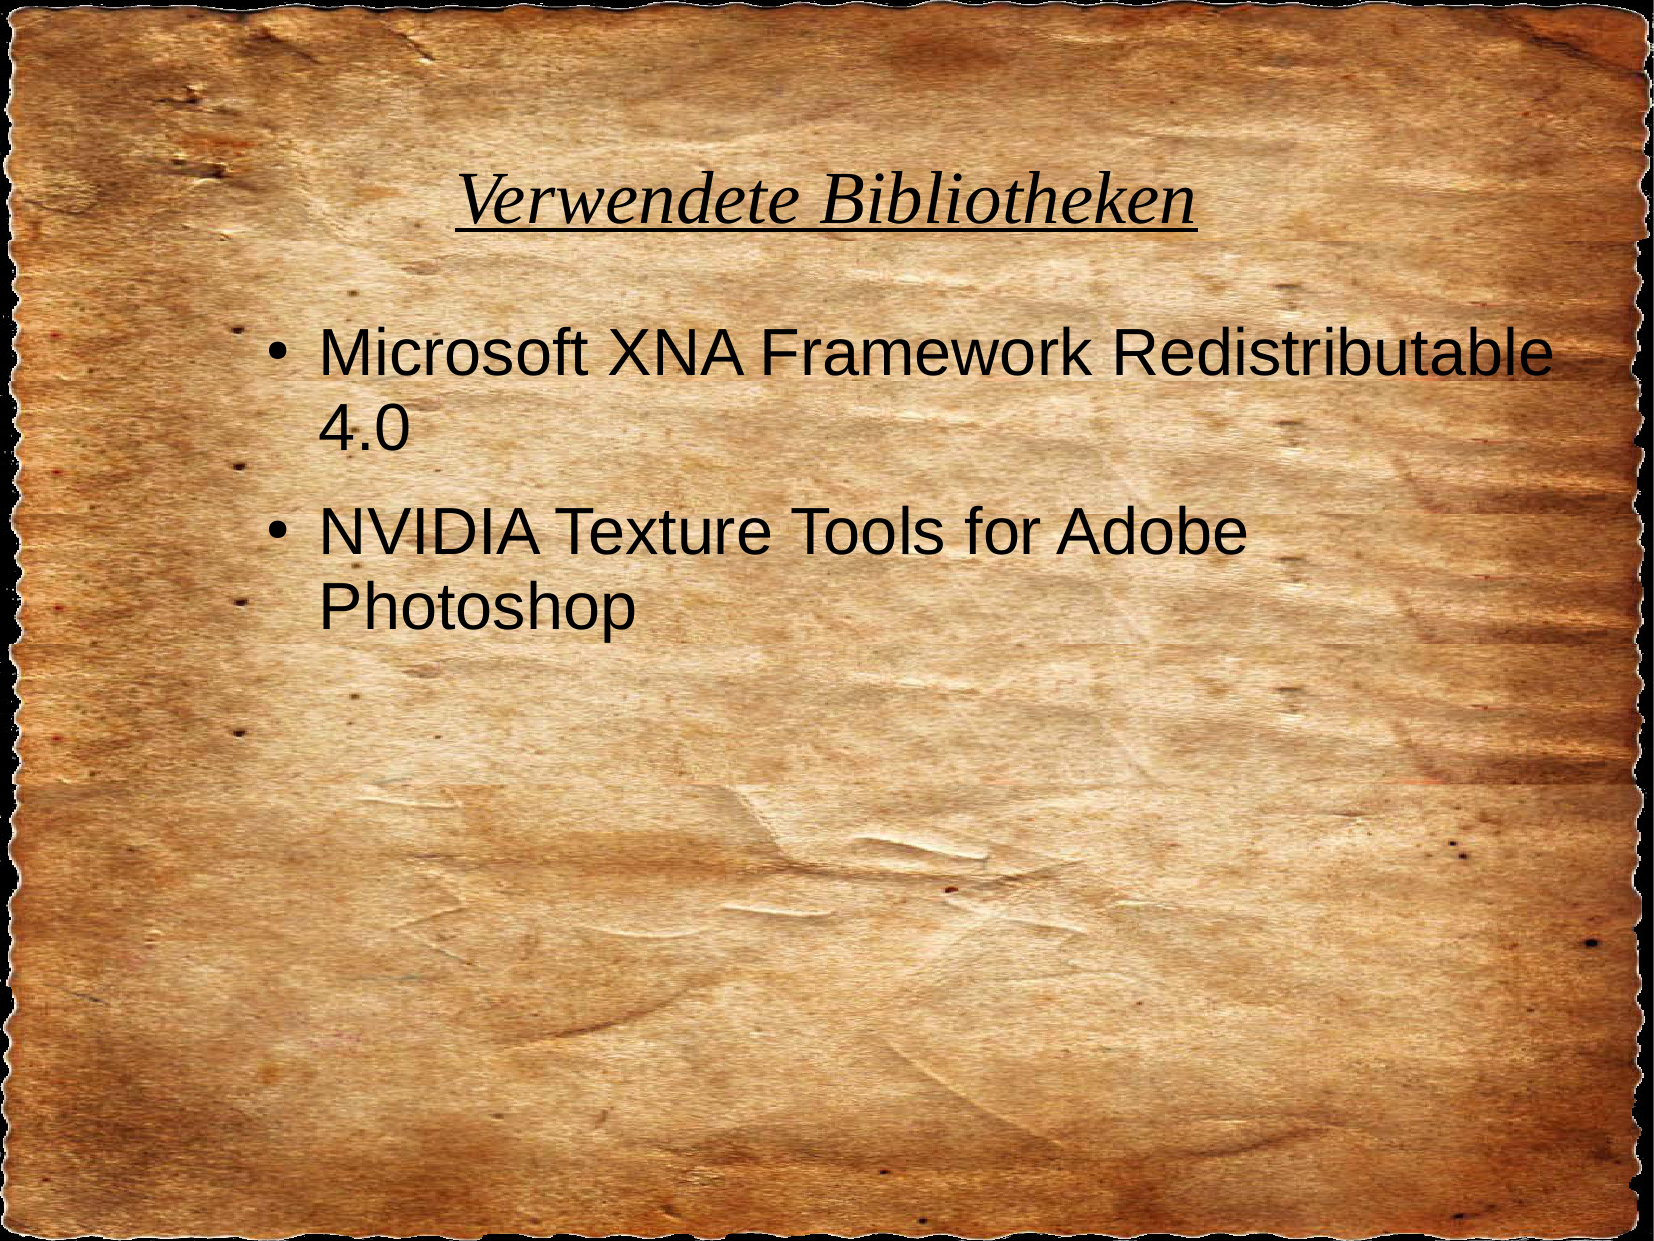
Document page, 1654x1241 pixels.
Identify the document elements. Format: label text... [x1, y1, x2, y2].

title Verwendete Bibliotheken [82, 94, 1571, 302]
list Microsoft XNA Framework Redistributable 4.0 NVIDIA Texture Tools for Adobe Photoshop [248, 315, 1571, 1170]
picture [0, 0, 1654, 1241]
